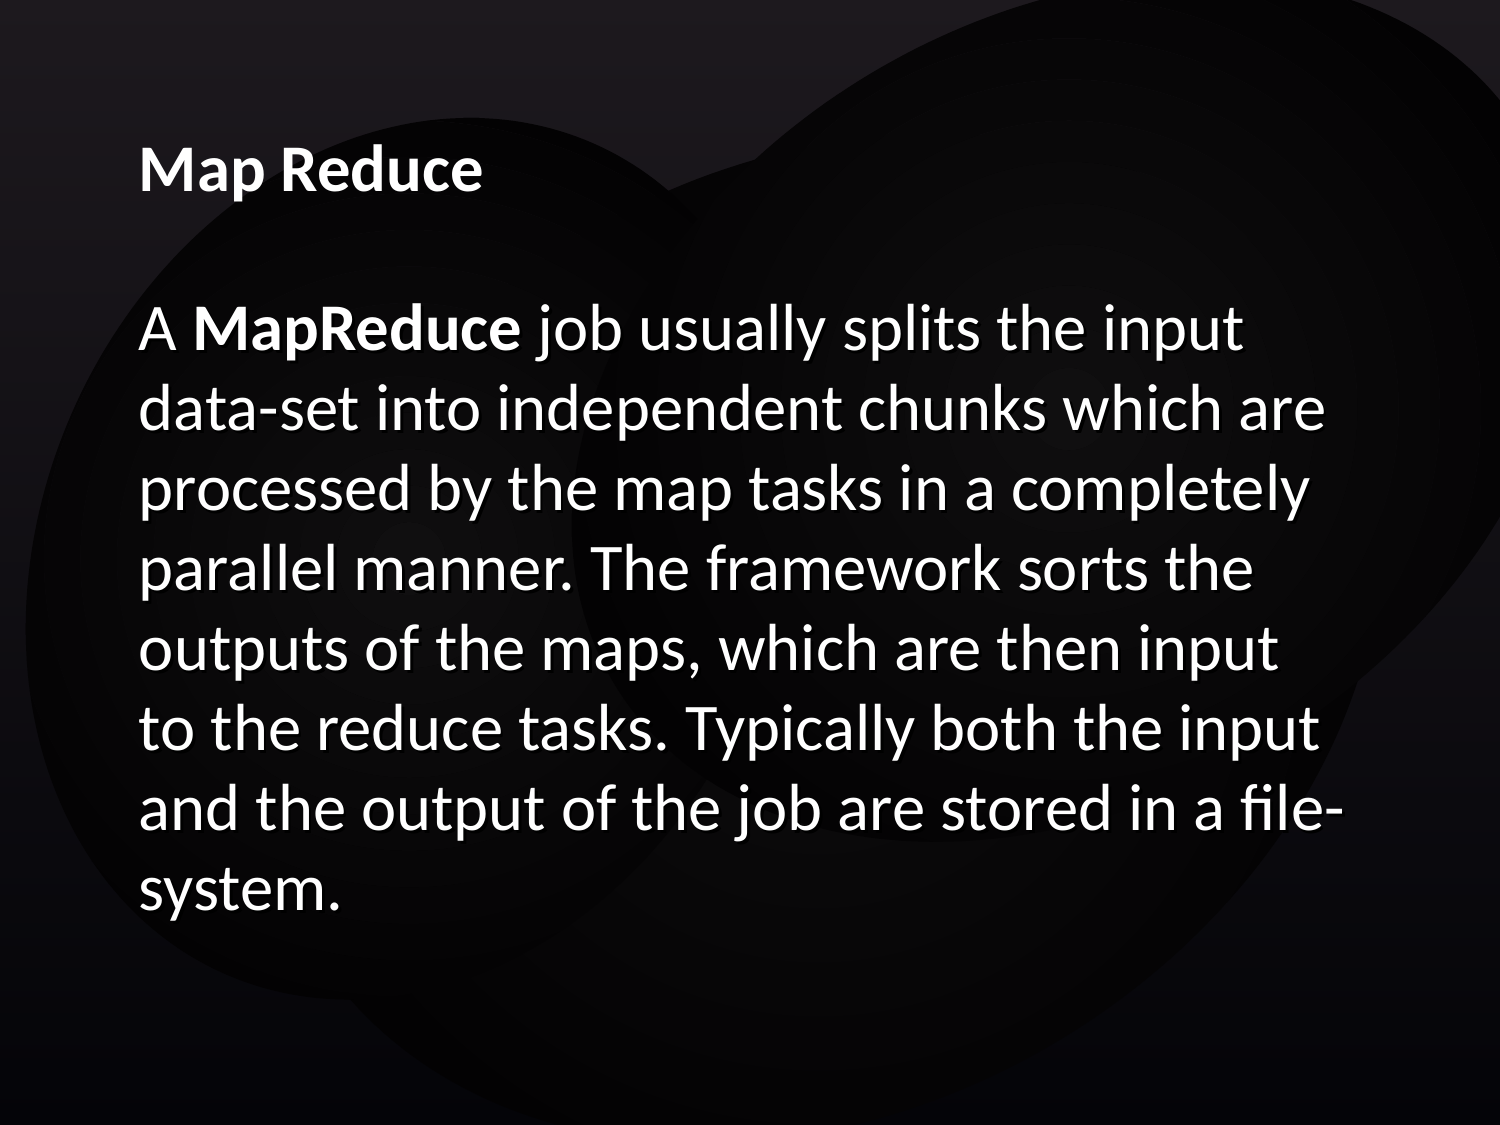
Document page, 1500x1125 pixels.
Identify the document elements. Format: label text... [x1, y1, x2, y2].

title Map Reduce A MapReduce job usually splits the input data-set into independent chunks which are processed by the map tasks in a completely parallel manner. The framework sorts the outputs of the maps, which are then input to the reduce tasks. Typically both the input and the output of the job are stored in a file-system. [123, 113, 1362, 1012]
